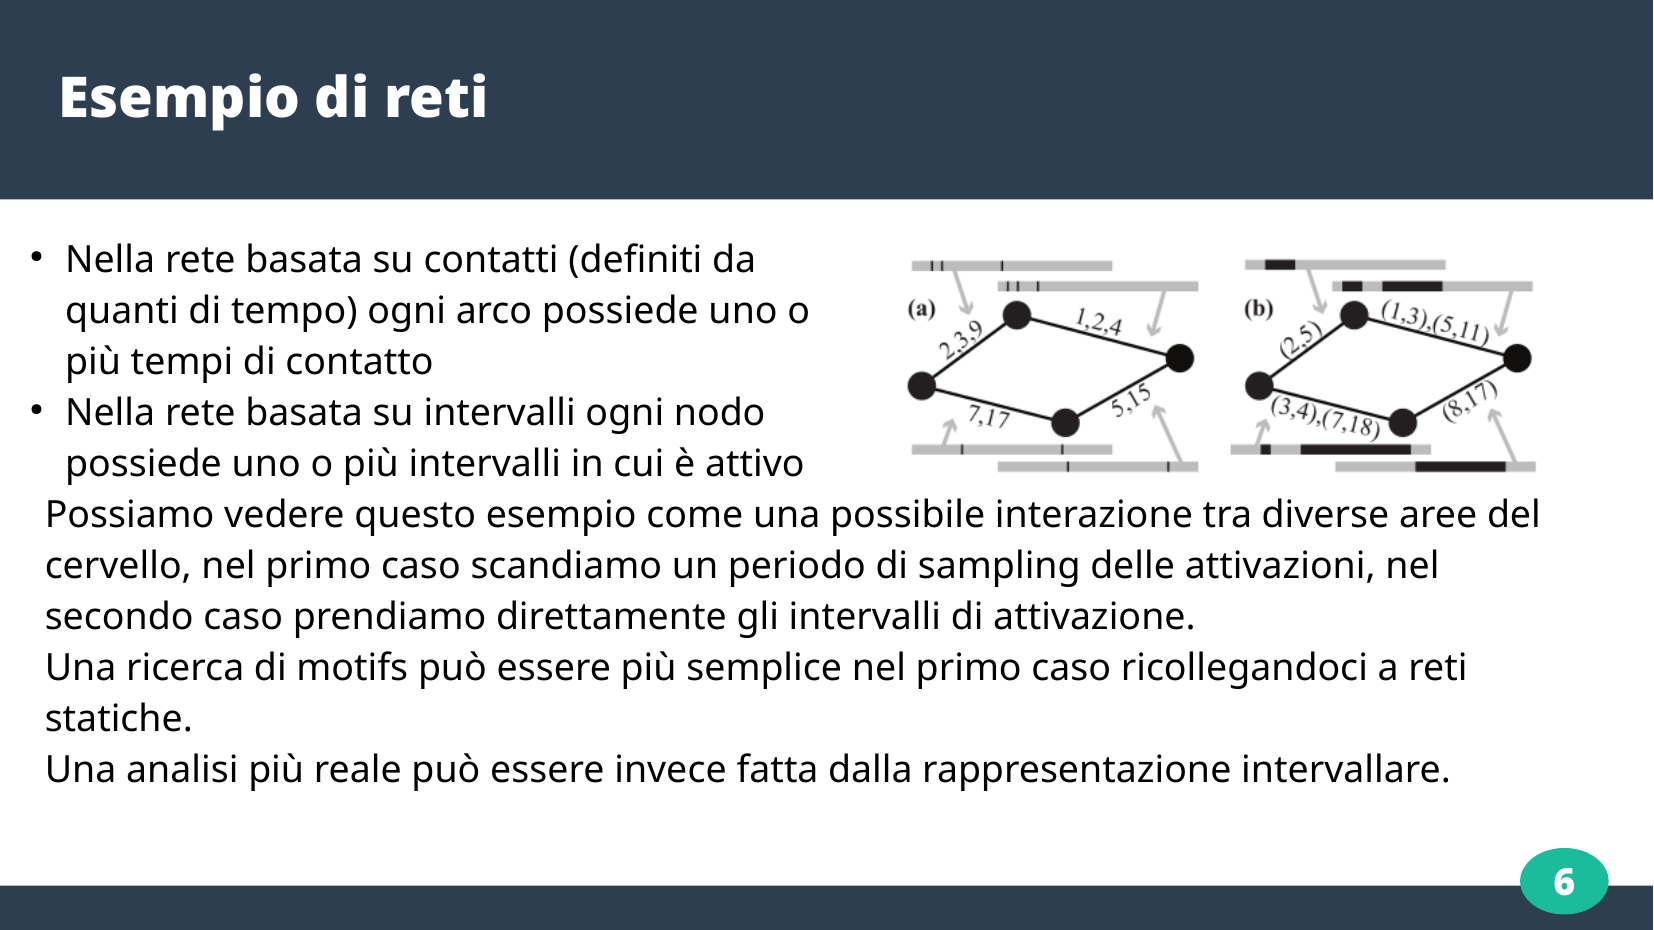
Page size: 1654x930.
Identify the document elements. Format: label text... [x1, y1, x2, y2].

title Esempio di reti [58, 36, 1594, 155]
picture [823, 224, 1621, 498]
text_box Possiamo vedere questo esempio come una possibile interazione tra diverse aree del cervello, nel primo caso scandiamo un periodo di sampling delle attivazioni, nel secondo caso prendiamo direttamente gli intervalli di attivazione. Una ricerca di motifs può essere più semplice nel primo caso ricollegandoci a reti statiche. Una analisi più reale può essere invece fatta dalla rappresentazione intervallare. [30, 479, 1606, 756]
text_box Nella rete basata su contatti (definiti da quanti di tempo) ogni arco possiede uno o più tempi di contatto Nella rete basata su intervalli ogni nodo possiede uno o più intervalli in cui è attivo [15, 225, 886, 458]
